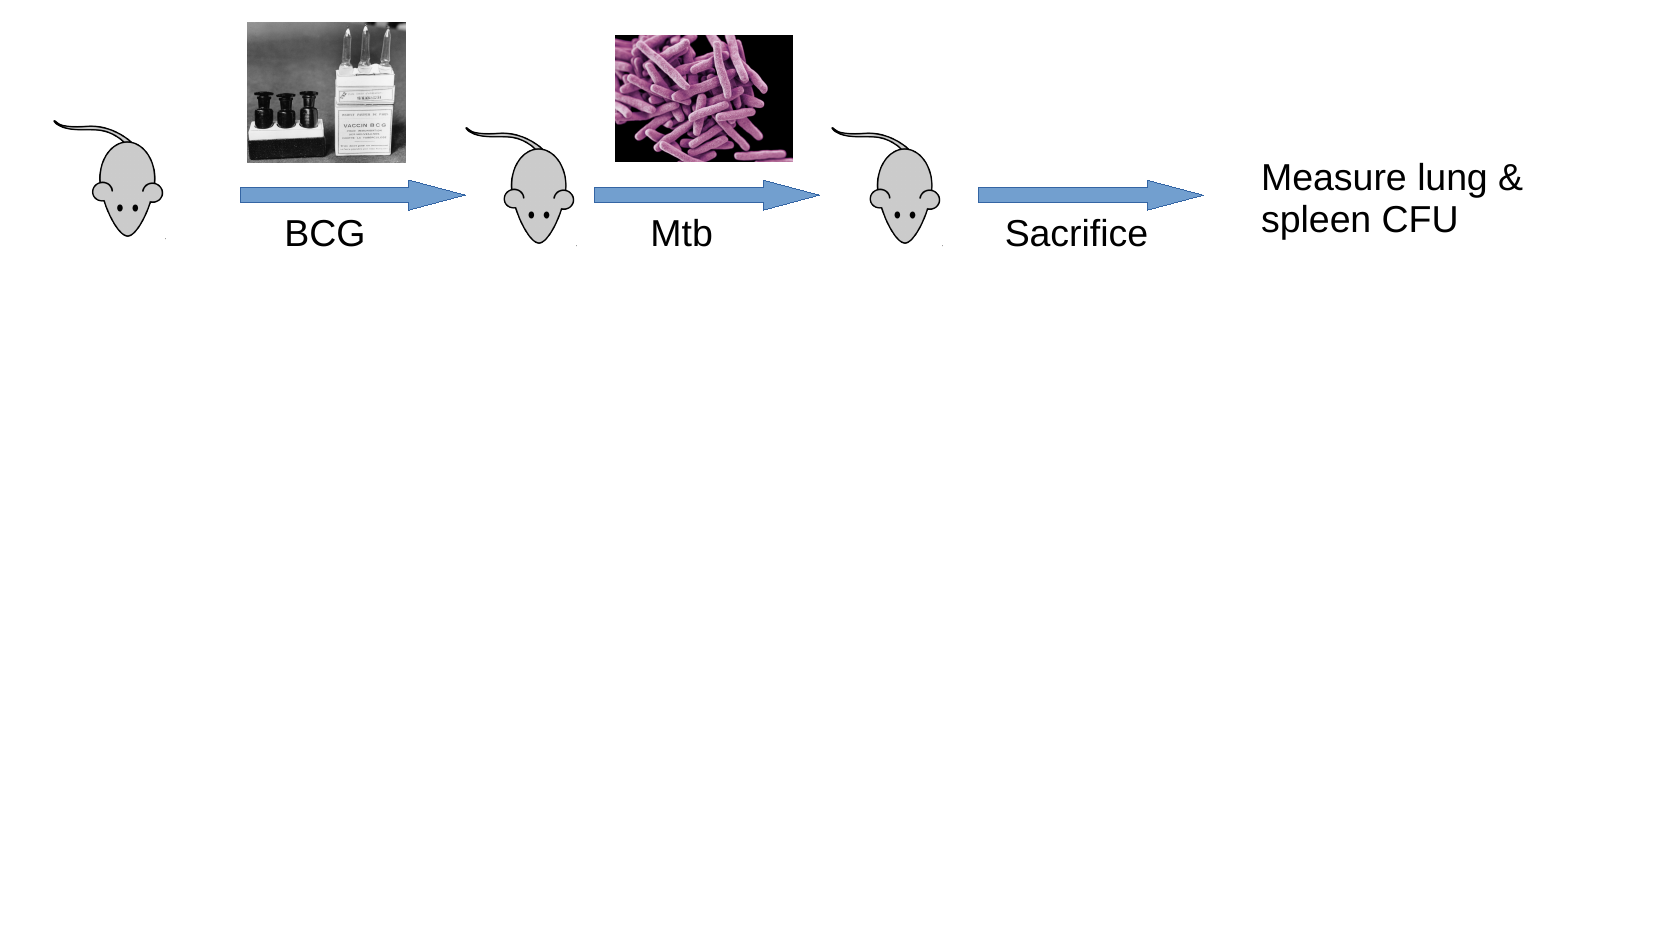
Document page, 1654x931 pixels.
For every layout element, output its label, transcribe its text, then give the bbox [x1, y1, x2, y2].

text_box Measure lung & spleen CFU [1246, 149, 1558, 291]
text_box [594, 180, 820, 204]
picture [465, 126, 577, 247]
text_box [240, 180, 466, 204]
text_box [978, 180, 1204, 204]
text_box BCG [269, 204, 465, 262]
text_box Sacrifice [990, 204, 1186, 262]
picture [247, 22, 406, 163]
picture [53, 120, 166, 241]
picture [615, 35, 793, 162]
picture [831, 126, 943, 247]
text_box Mtb [635, 204, 831, 262]
